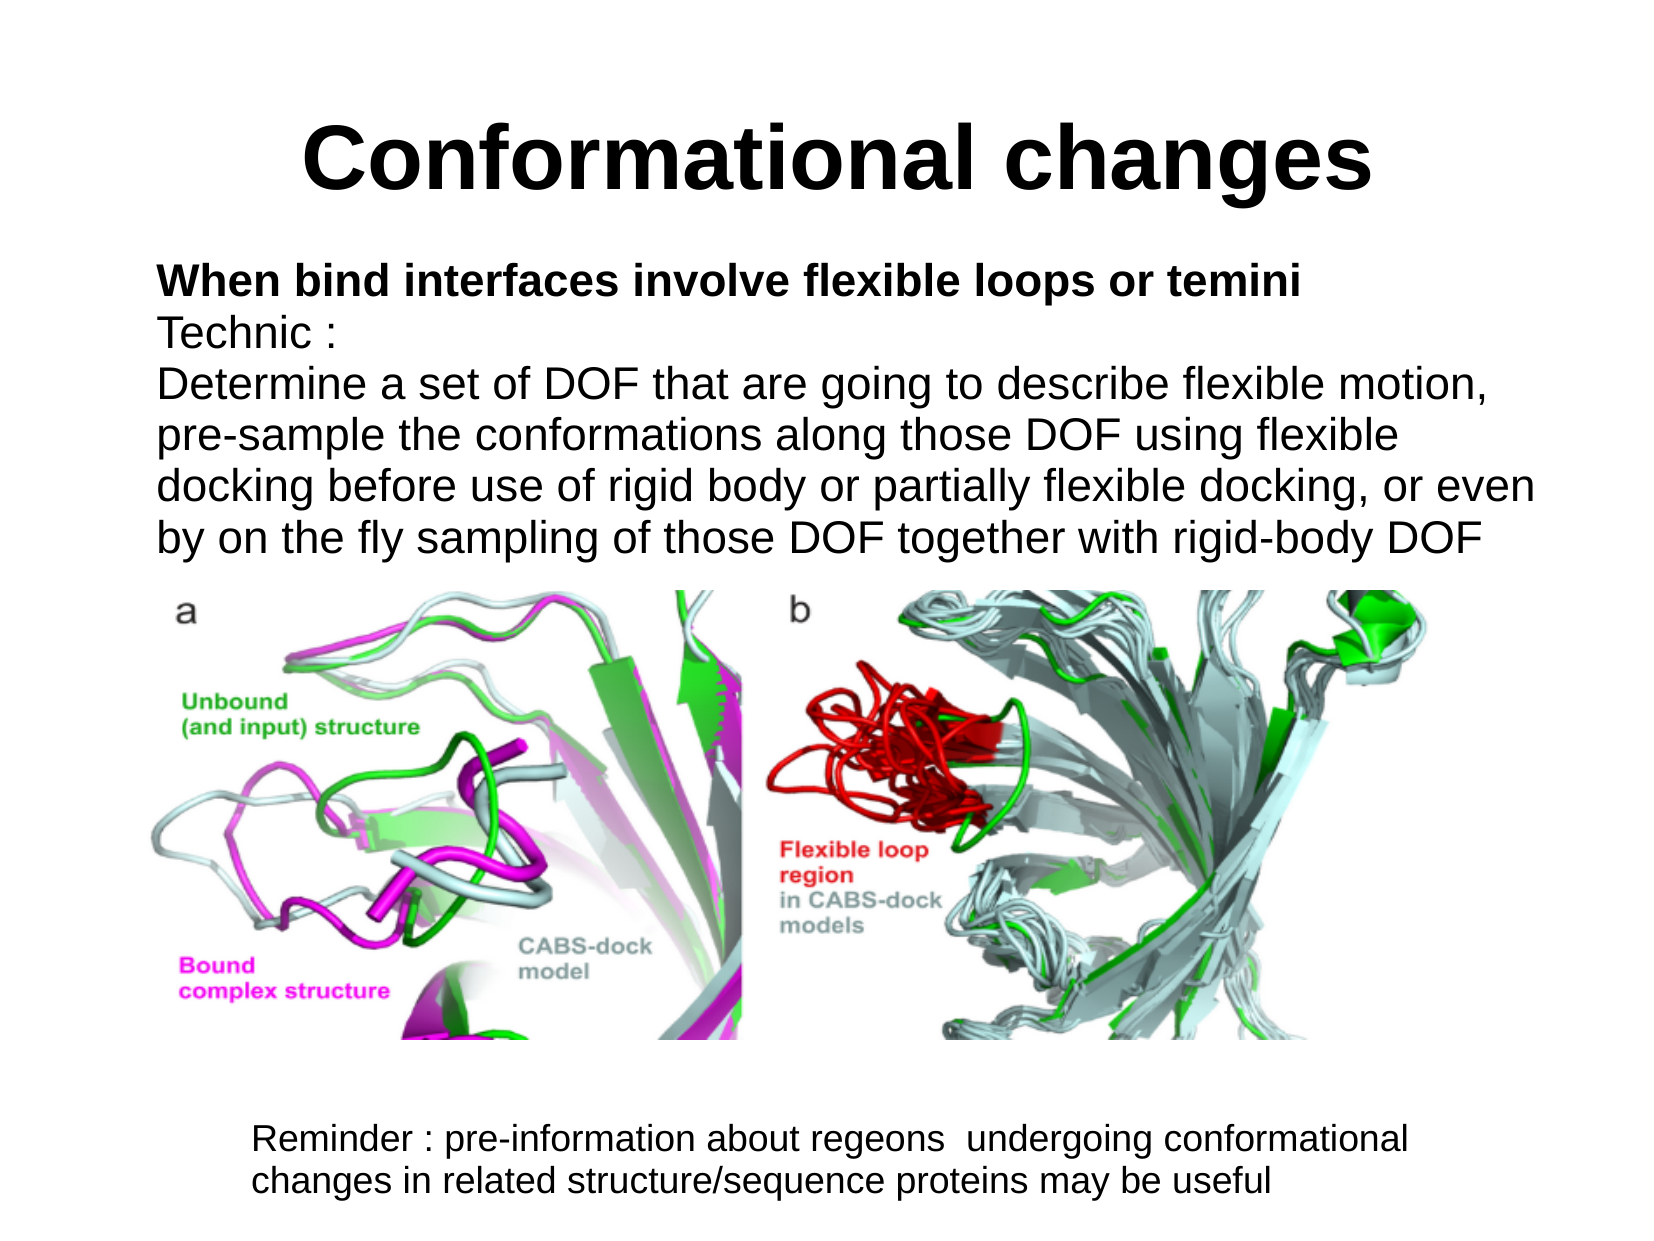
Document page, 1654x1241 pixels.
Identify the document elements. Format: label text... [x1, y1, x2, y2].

picture [141, 590, 1430, 1040]
text_box When bind interfaces involve flexible loops or temini Technic : Determine a set of DOF that are going to describe flexible motion, pre-sample the conformations along those DOF using flexible docking before use of rigid body or partially flexible docking, or even by on the fly sampling of those DOF together with rigid-body DOF [141, 248, 1583, 571]
text_box Reminder : pre-information about regeons undergoing conformational changes in related structure/sequence proteins may be useful [236, 1110, 1575, 1210]
text_box Conformational changes [283, 99, 1394, 225]
